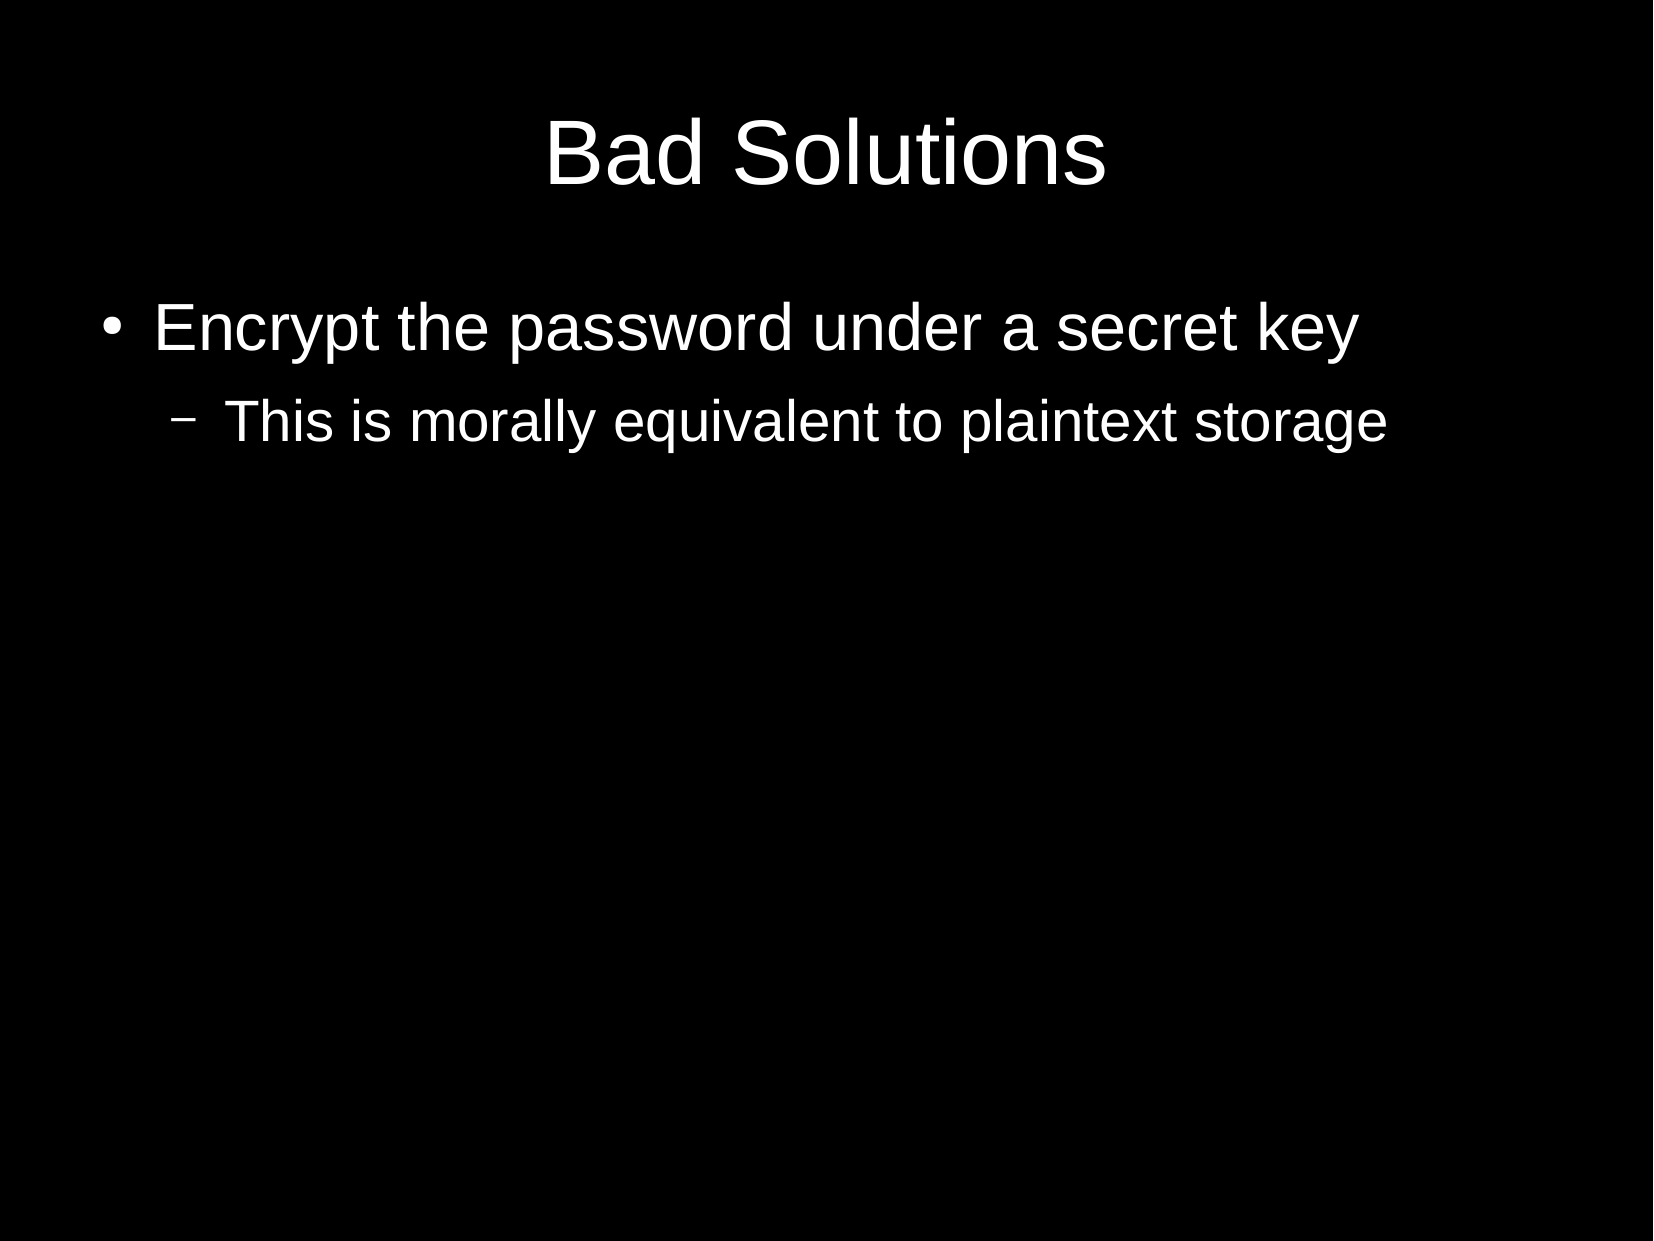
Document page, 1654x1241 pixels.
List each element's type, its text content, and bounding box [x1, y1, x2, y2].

list Encrypt the password under a secret key This is morally equivalent to plaintext storage [82, 290, 1571, 1171]
title Bad Solutions [82, 49, 1571, 257]
